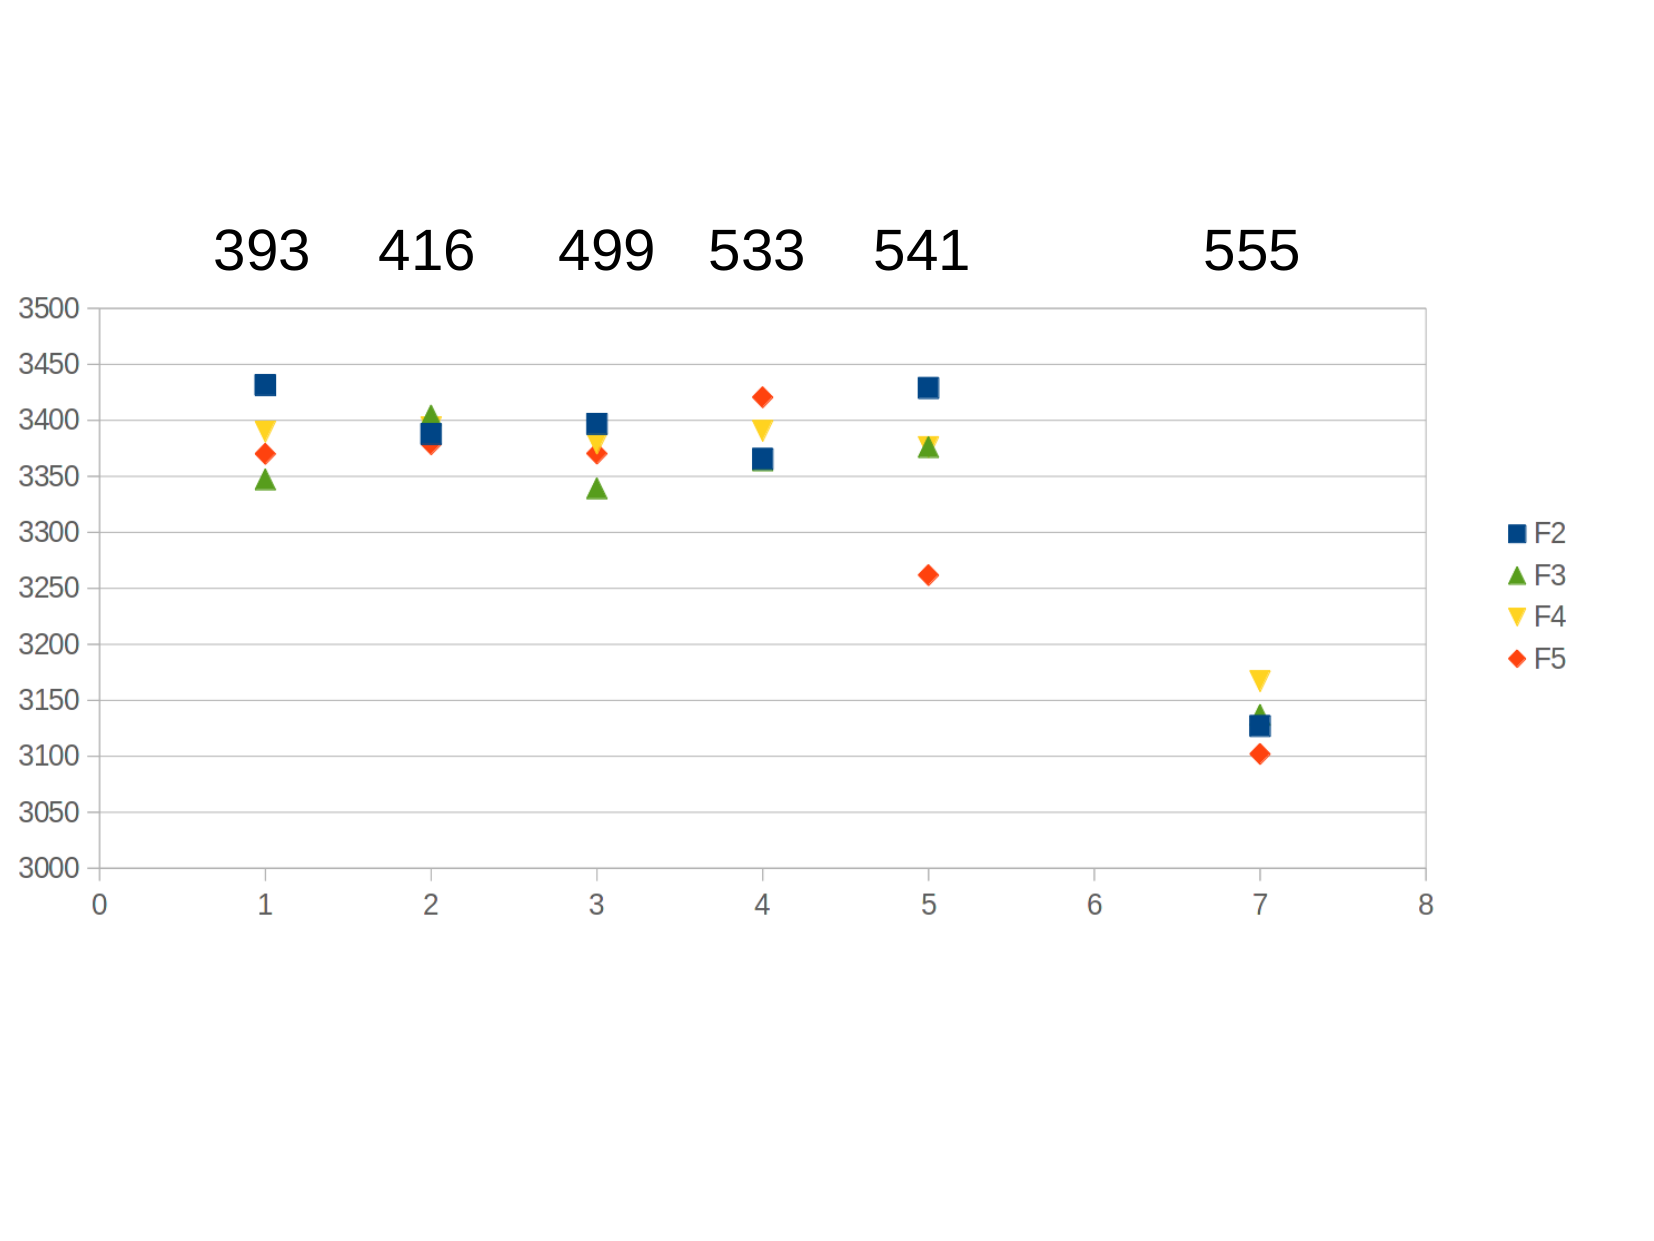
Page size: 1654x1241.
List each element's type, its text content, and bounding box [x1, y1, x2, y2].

text_box 555 [1184, 210, 1321, 291]
text_box 416 [360, 210, 496, 291]
text_box 393 [195, 210, 331, 291]
picture [6, 285, 1576, 927]
text_box 541 [854, 210, 991, 291]
text_box 499 [539, 210, 676, 291]
text_box 533 [690, 210, 826, 291]
